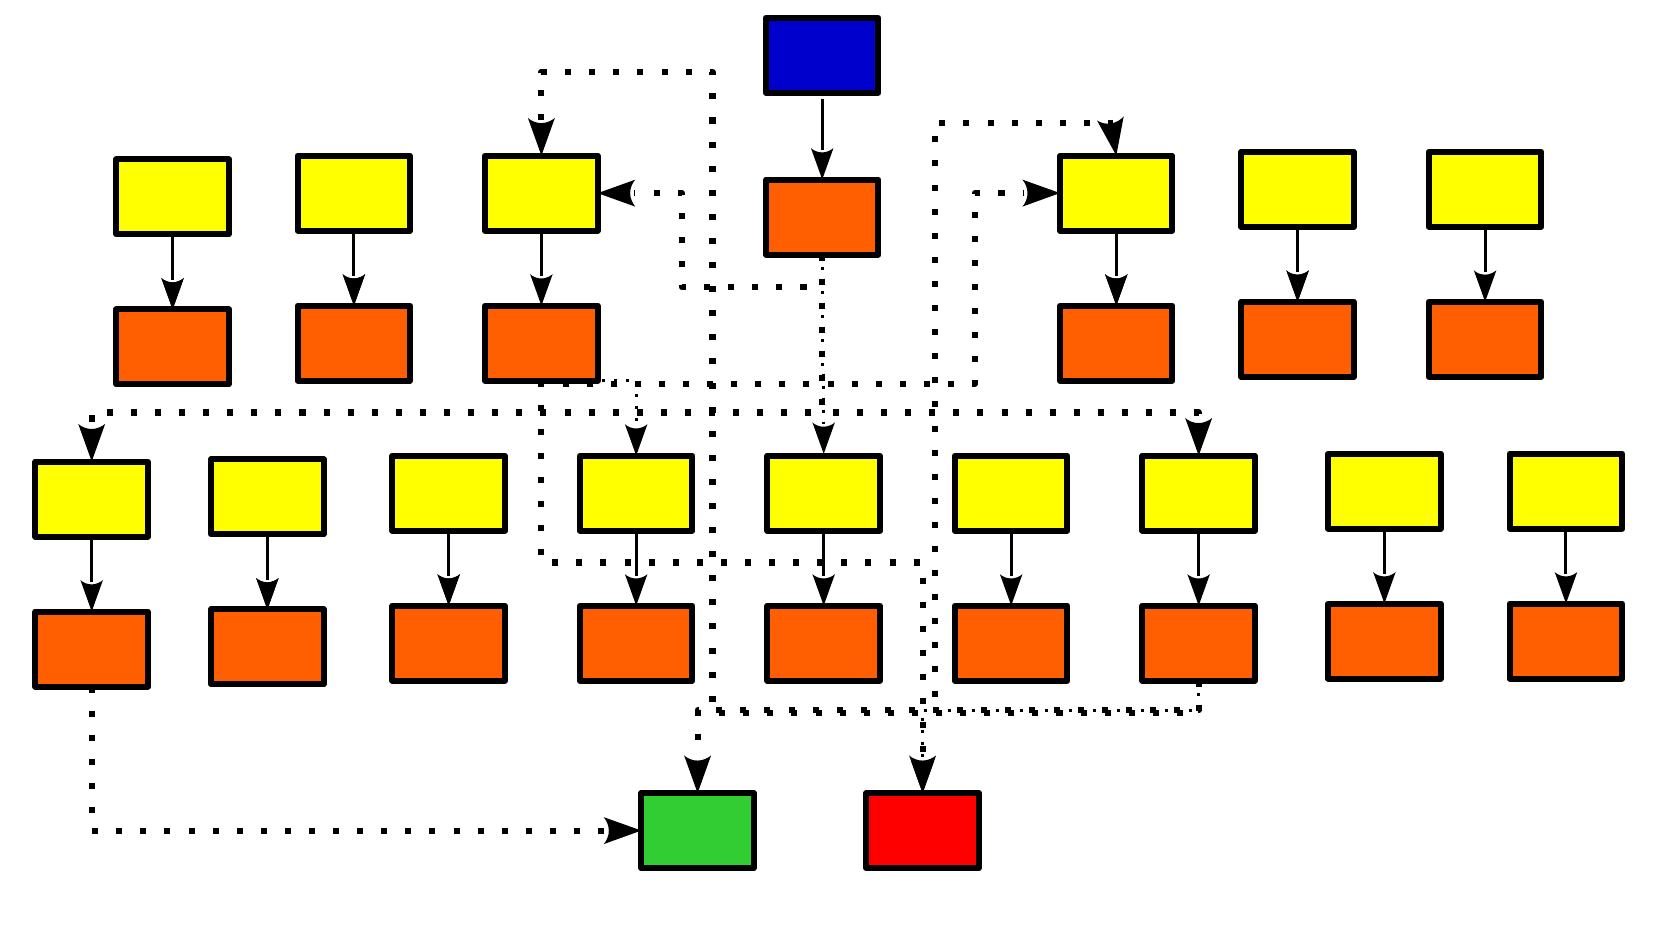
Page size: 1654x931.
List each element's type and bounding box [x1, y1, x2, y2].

text_box [1241, 151, 1354, 227]
text_box [1509, 453, 1623, 529]
text_box [1059, 155, 1173, 231]
text_box [1142, 605, 1255, 681]
text_box [579, 605, 693, 681]
text_box [392, 605, 505, 681]
text_box [954, 455, 1068, 531]
text_box [392, 455, 505, 531]
text_box [35, 461, 148, 537]
text_box [485, 305, 598, 381]
text_box [211, 609, 324, 685]
text_box [1059, 305, 1173, 381]
text_box [211, 459, 324, 535]
text_box [767, 605, 880, 681]
text_box [954, 605, 1068, 681]
text_box [297, 155, 411, 231]
text_box [1328, 603, 1441, 679]
text_box [485, 155, 598, 231]
text_box [1428, 151, 1542, 227]
text_box [116, 309, 229, 385]
text_box [297, 305, 411, 381]
text_box [1328, 453, 1441, 529]
text_box [866, 793, 979, 869]
text_box [1142, 455, 1255, 531]
text_box [35, 611, 148, 687]
text_box [1241, 301, 1354, 377]
text_box [116, 159, 229, 235]
text_box [641, 793, 754, 869]
text_box [765, 179, 879, 255]
text_box [1428, 301, 1542, 377]
text_box [579, 455, 693, 531]
text_box [1509, 603, 1623, 679]
text_box [765, 17, 879, 93]
text_box [767, 455, 880, 531]
